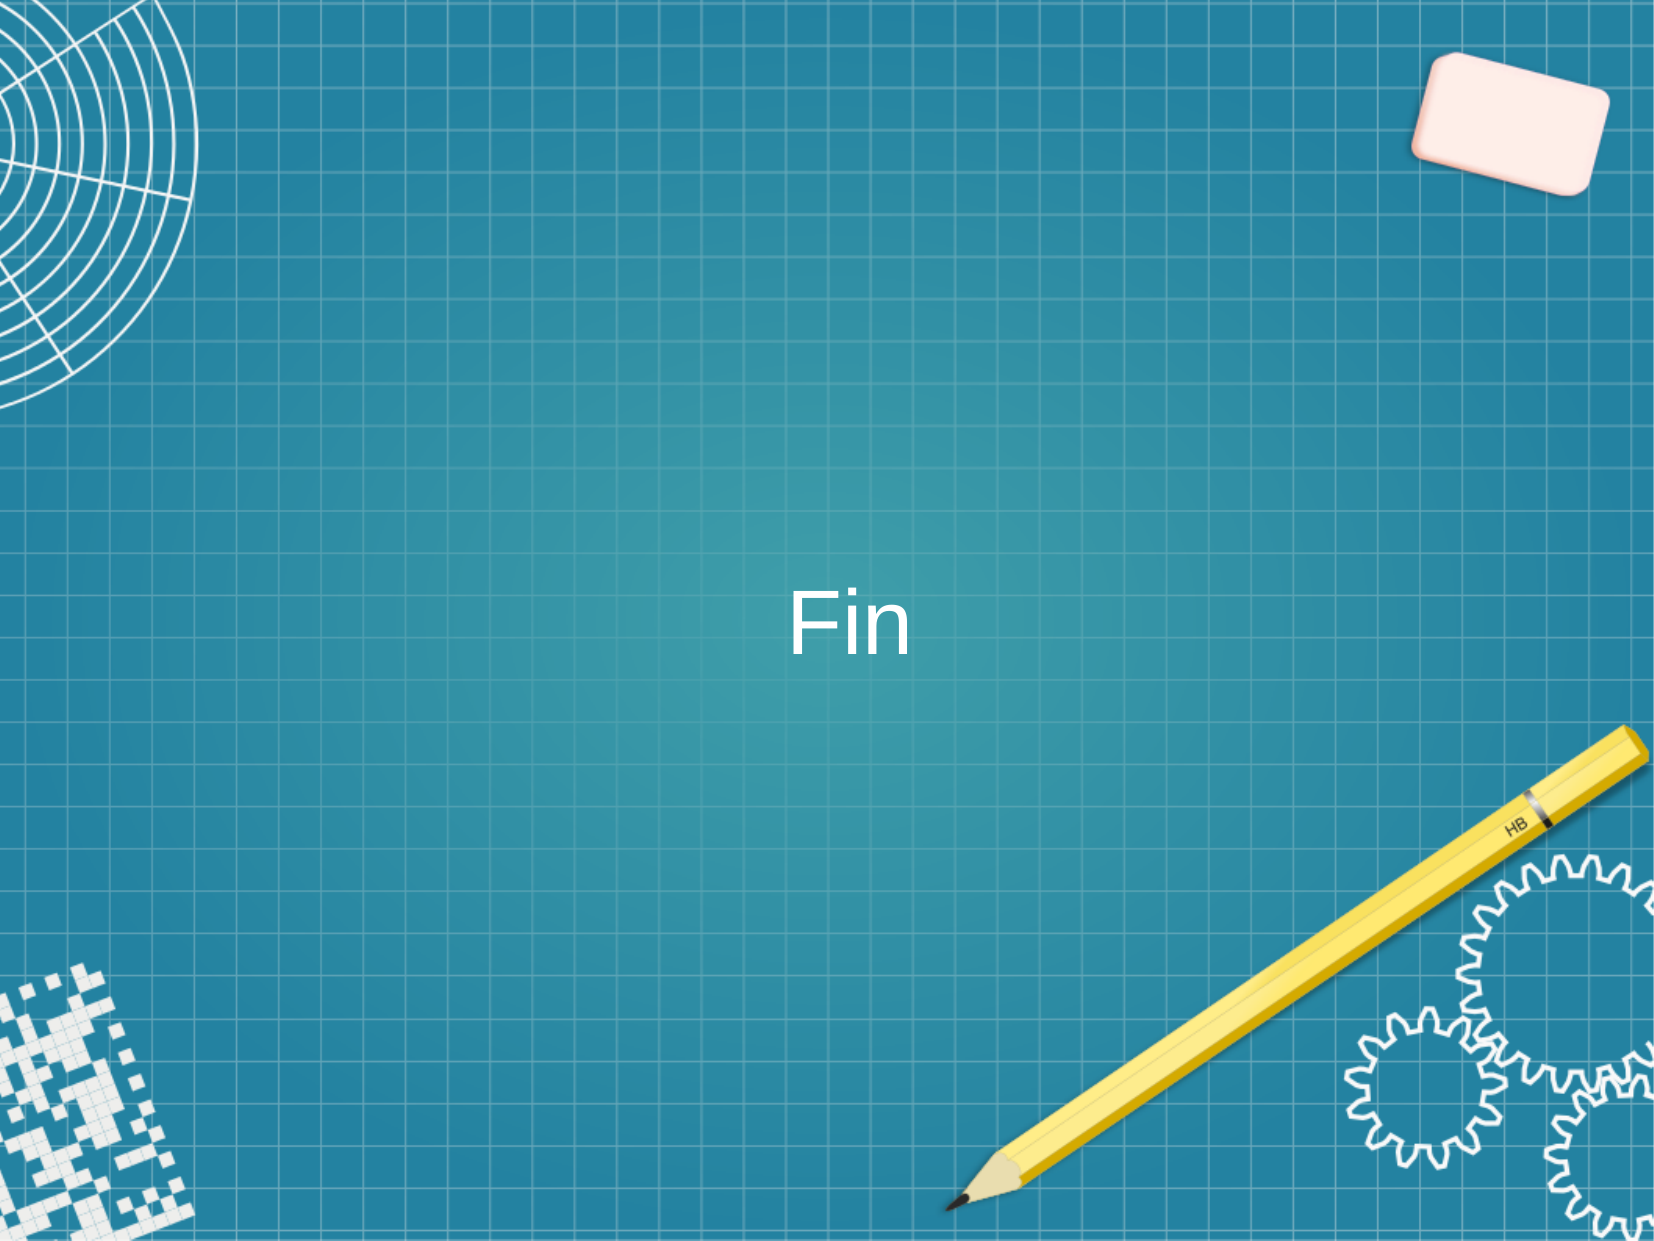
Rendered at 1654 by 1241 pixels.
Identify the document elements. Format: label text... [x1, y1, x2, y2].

picture [0, 0, 1654, 1241]
title Fin [259, 519, 1441, 727]
